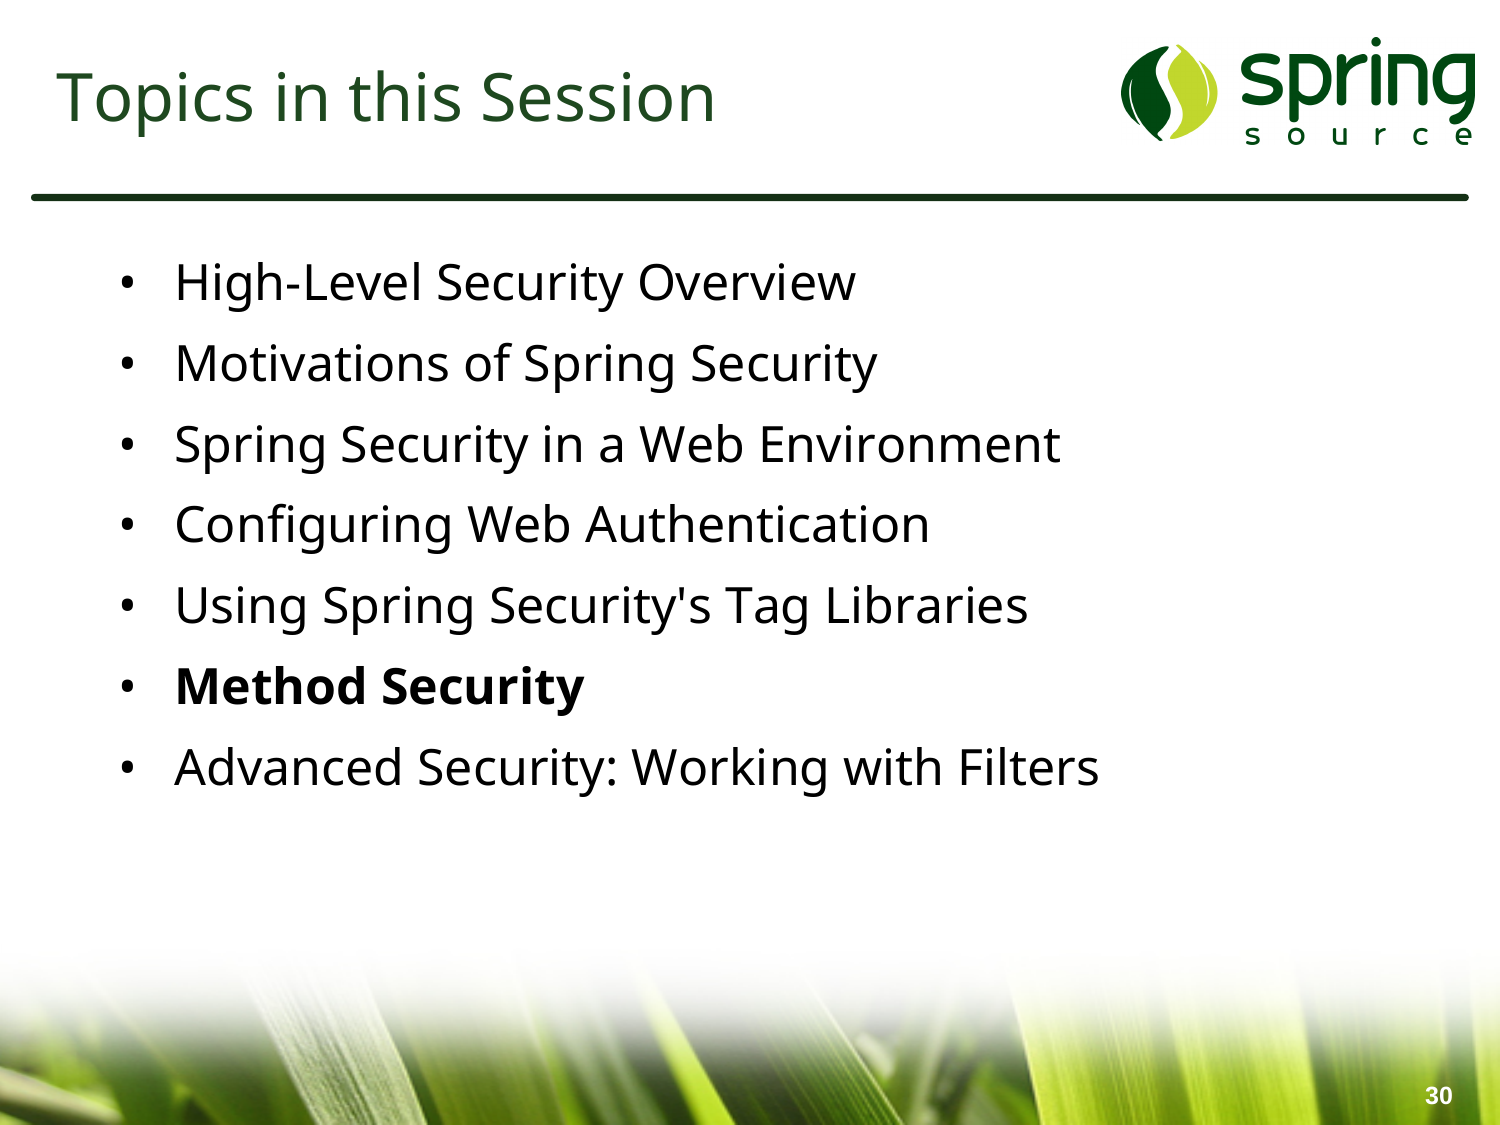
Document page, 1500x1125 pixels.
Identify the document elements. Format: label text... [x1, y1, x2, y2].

list High-Level Security Overview Motivations of Spring Security Spring Security in a Web Environment Configuring Web Authentication Using Spring Security's Tag Libraries Method Security Advanced Security: Working with Filters [103, 239, 1394, 762]
picture [0, 944, 1500, 1125]
picture [1121, 37, 1475, 145]
title Topics in this Session [56, 14, 1089, 176]
